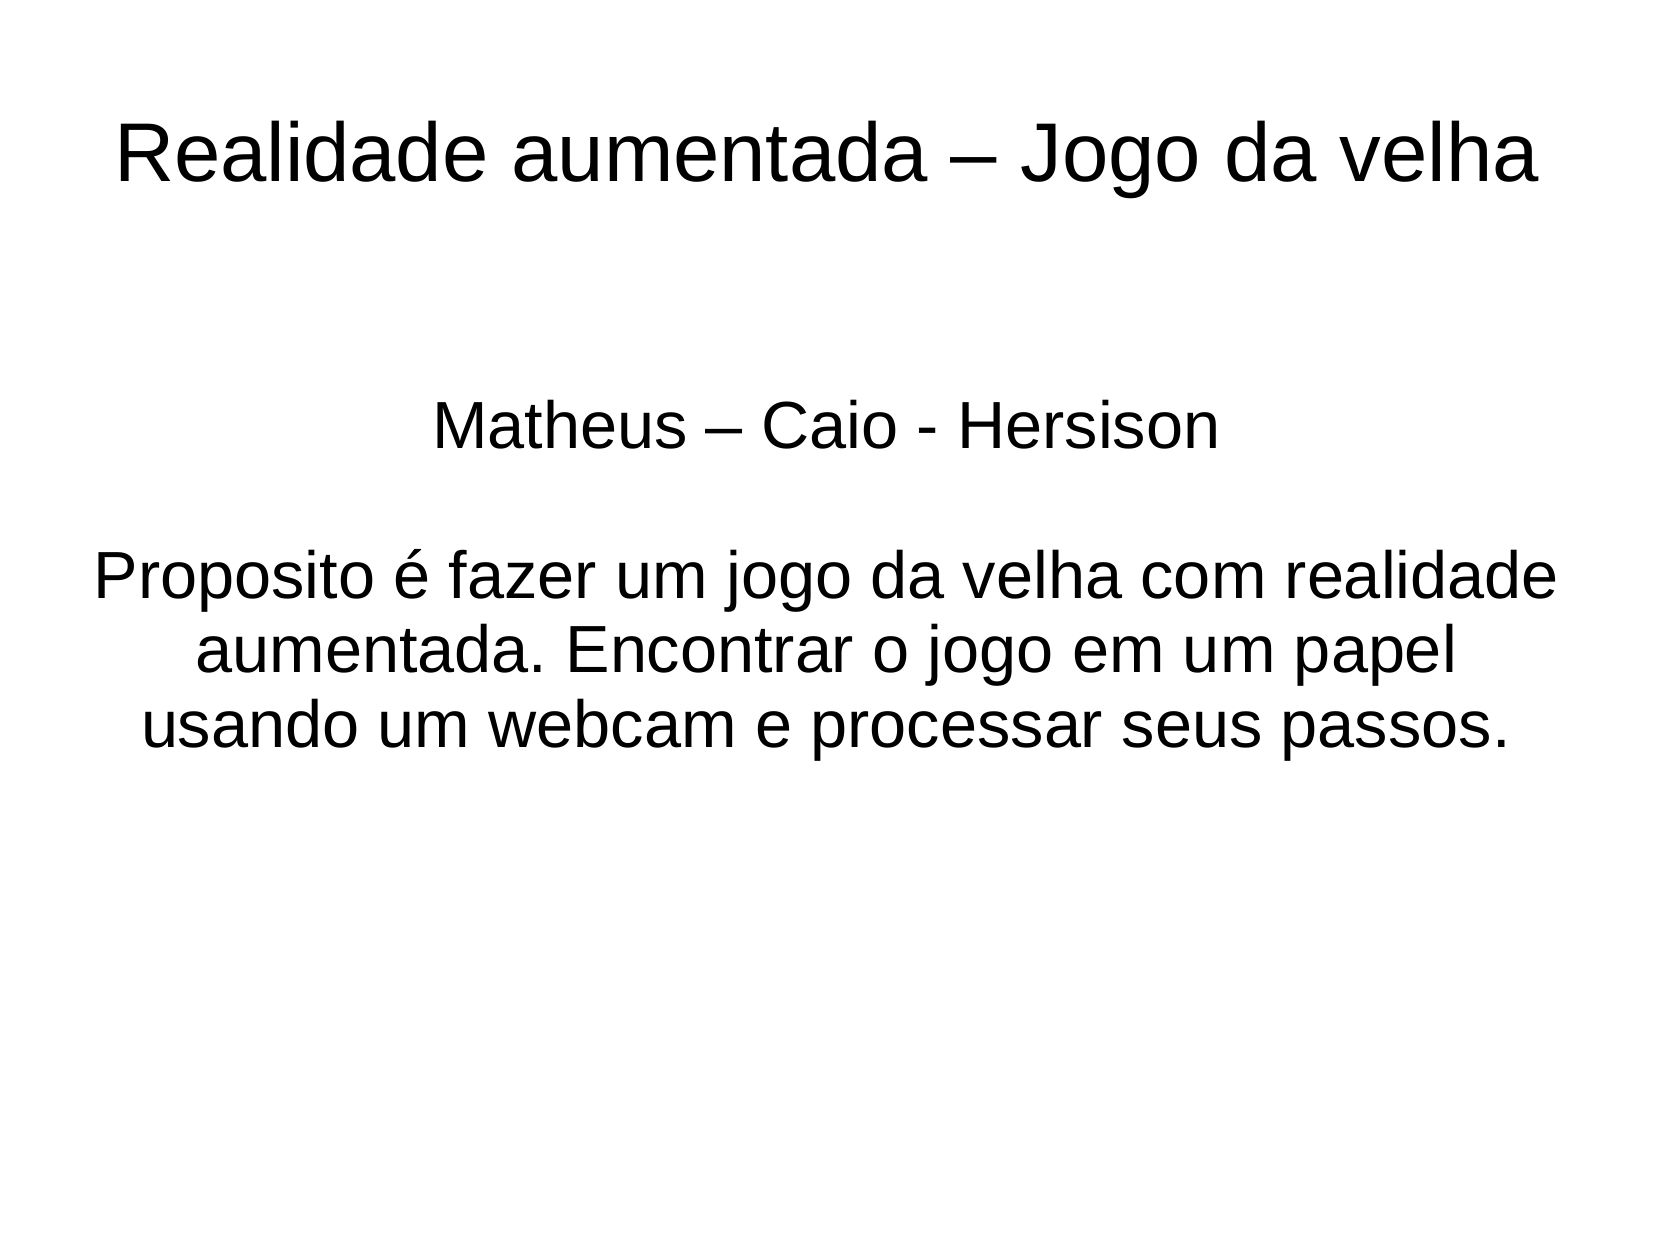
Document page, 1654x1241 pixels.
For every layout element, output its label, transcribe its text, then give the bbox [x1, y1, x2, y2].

subtitle Matheus – Caio - Hersison Proposito é fazer um jogo da velha com realidade aumentada. Encontrar o jogo em um papel usando um webcam e processar seus passos. [82, 290, 1571, 1010]
title Realidade aumentada – Jogo da velha [82, 49, 1571, 257]
